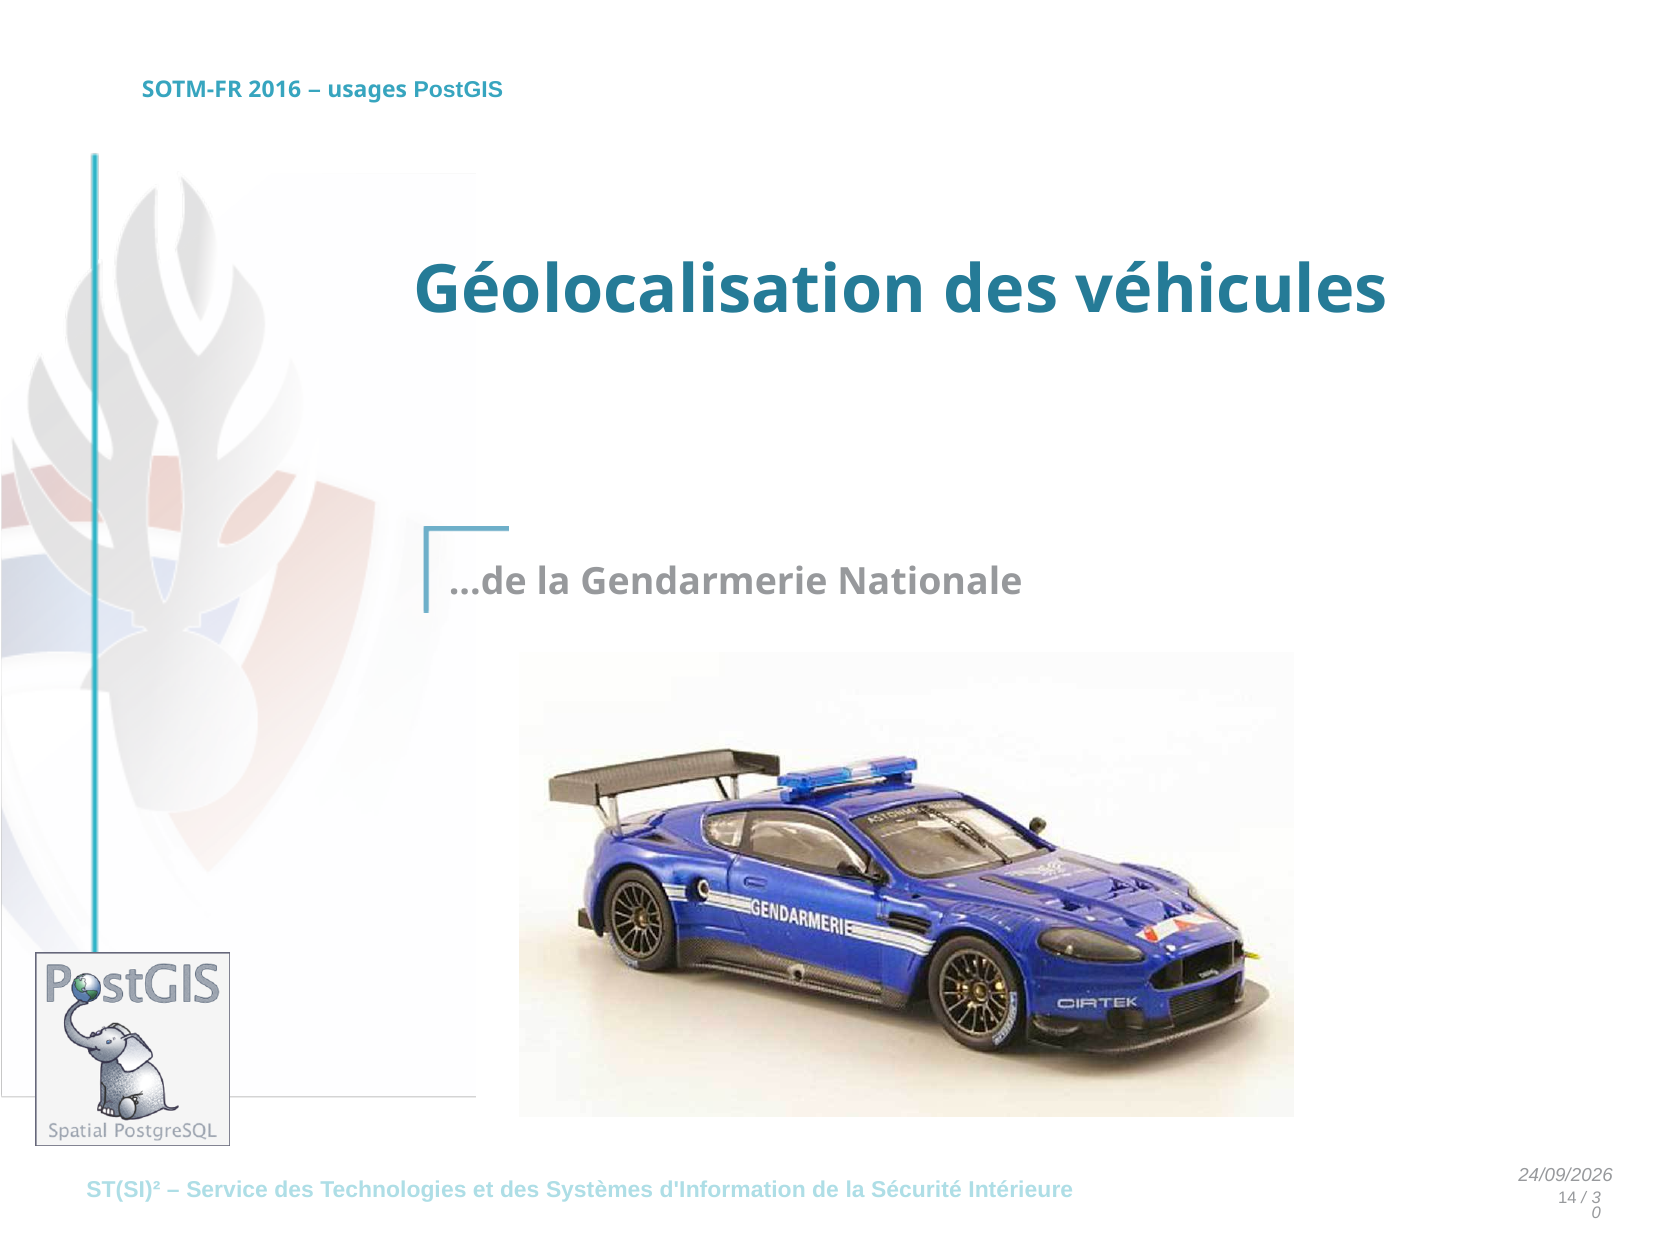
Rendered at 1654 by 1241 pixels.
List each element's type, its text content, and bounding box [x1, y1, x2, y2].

list Géolocalisation des véhicules [94, 241, 1654, 404]
title SOTM-FR 2016 – usages PostGIS [141, 70, 1571, 107]
list ...de la Gendarmerie Nationale [448, 555, 1512, 603]
picture [519, 652, 1294, 1117]
picture [0, 86, 509, 1176]
